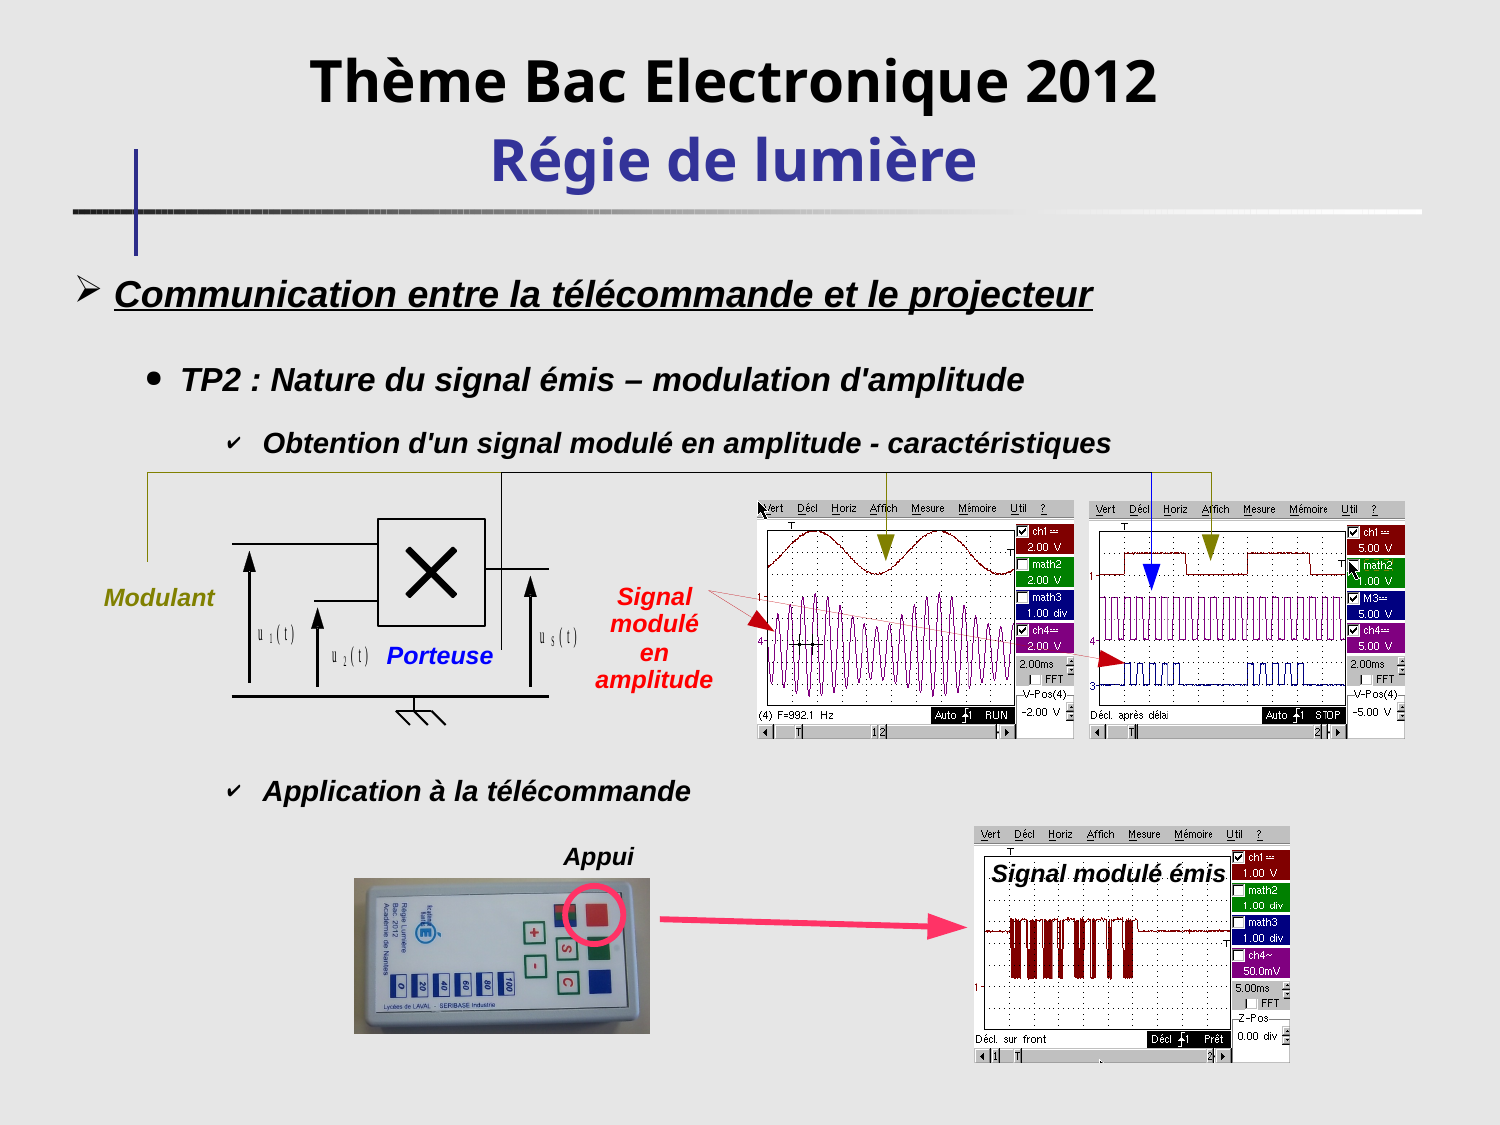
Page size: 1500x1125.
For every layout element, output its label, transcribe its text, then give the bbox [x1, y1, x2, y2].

text_box Signal modulé émis [976, 852, 1287, 896]
text_box Communication entre la télécommande et le projecteur [59, 265, 1447, 366]
text_box Signal modulé en amplitude [577, 574, 732, 704]
picture [974, 826, 1290, 1063]
text_box Appui [548, 835, 655, 880]
text_box Application à la télécommande [177, 767, 1152, 816]
picture [354, 878, 650, 1034]
text_box [72, 209, 134, 215]
text_box [138, 209, 1422, 215]
picture [206, 473, 1405, 740]
text_box Porteuse [363, 634, 517, 679]
text_box Obtention d'un signal modulé en amplitude - caractéristiques [177, 419, 1152, 468]
text_box Thème Bac Electronique 2012 Régie de lumière [263, 32, 1206, 190]
text_box TP2 : Nature du signal émis – modulation d'amplitude [94, 354, 1123, 407]
text_box Modulant [82, 576, 237, 621]
